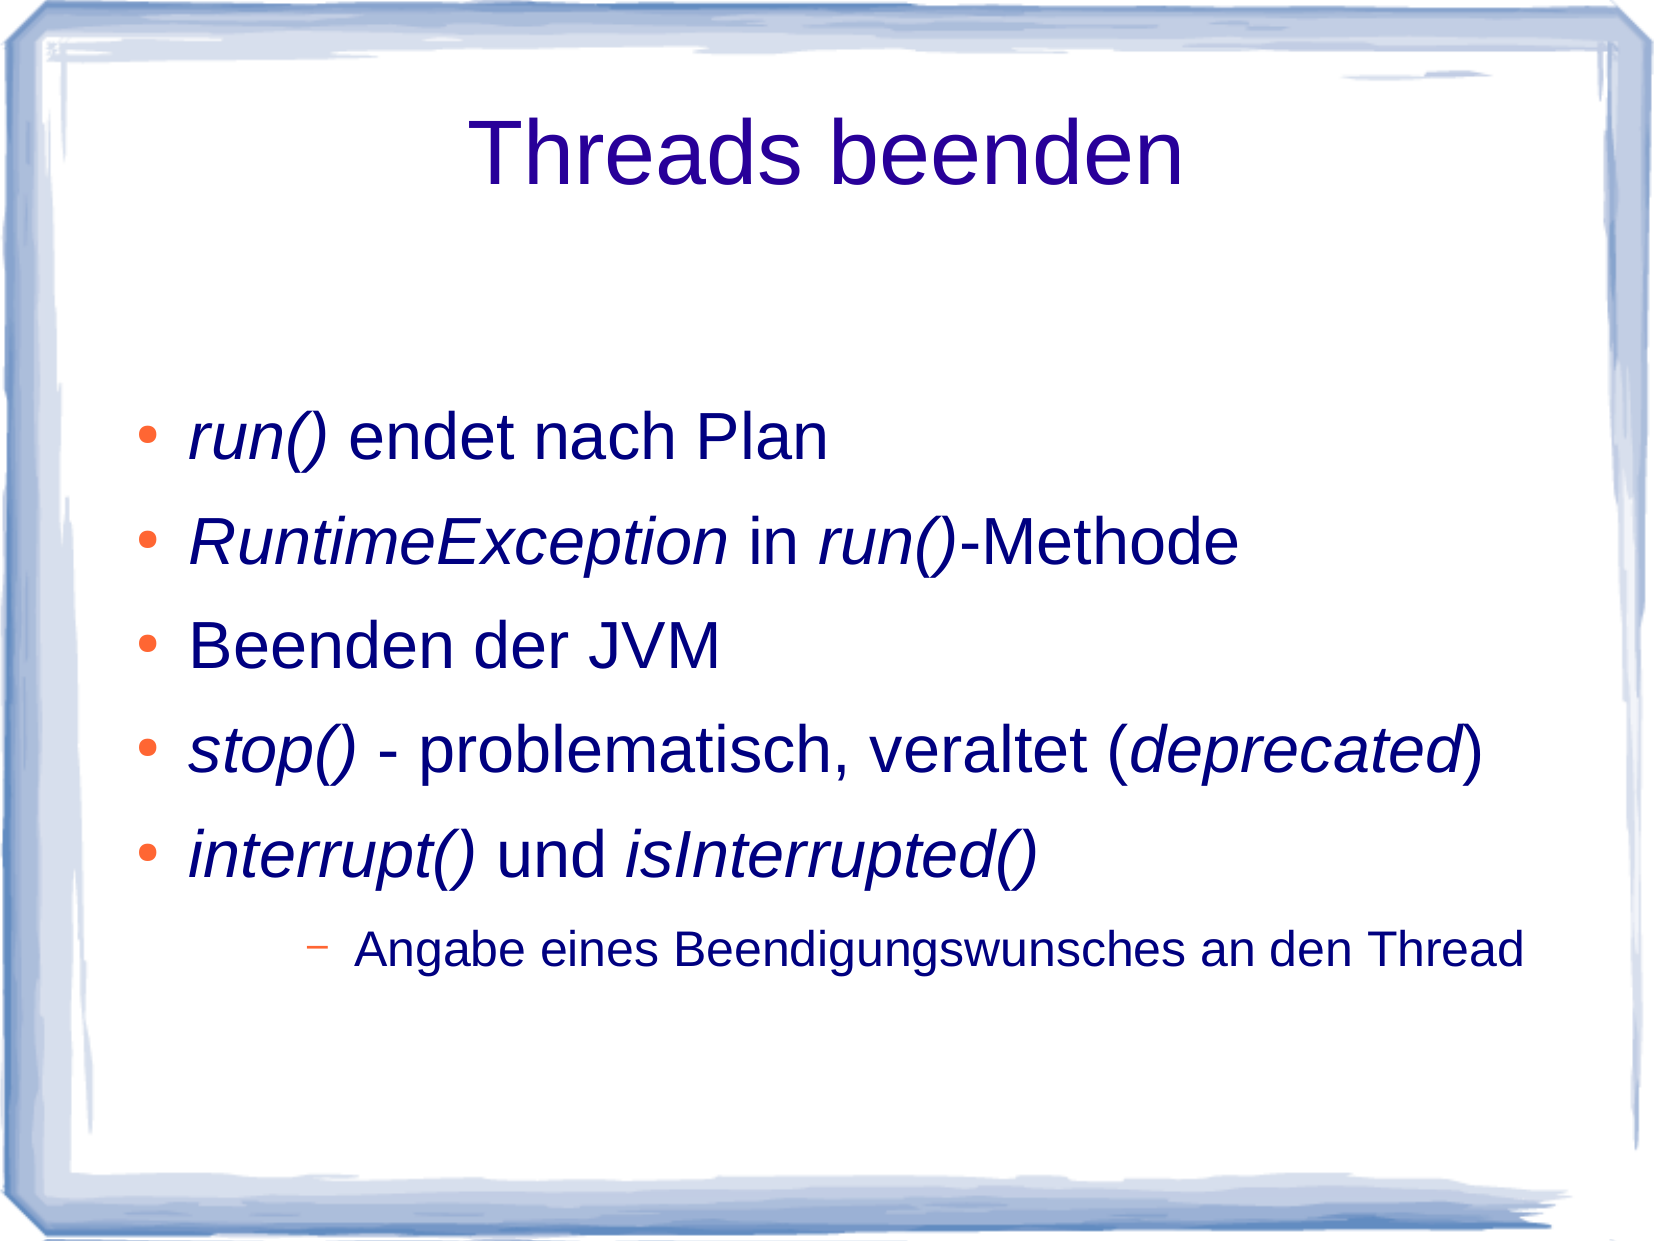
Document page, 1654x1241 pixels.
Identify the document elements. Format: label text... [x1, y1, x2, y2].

list run() endet nach Plan RuntimeException in run()-Methode Beenden der JVM stop() - problematisch, veraltet (deprecated) interrupt() und isInterrupted() Angabe eines Beendigungswunsches an den Thread [118, 295, 1571, 1233]
picture [0, 0, 1654, 1241]
title Threads beenden [82, 49, 1571, 257]
